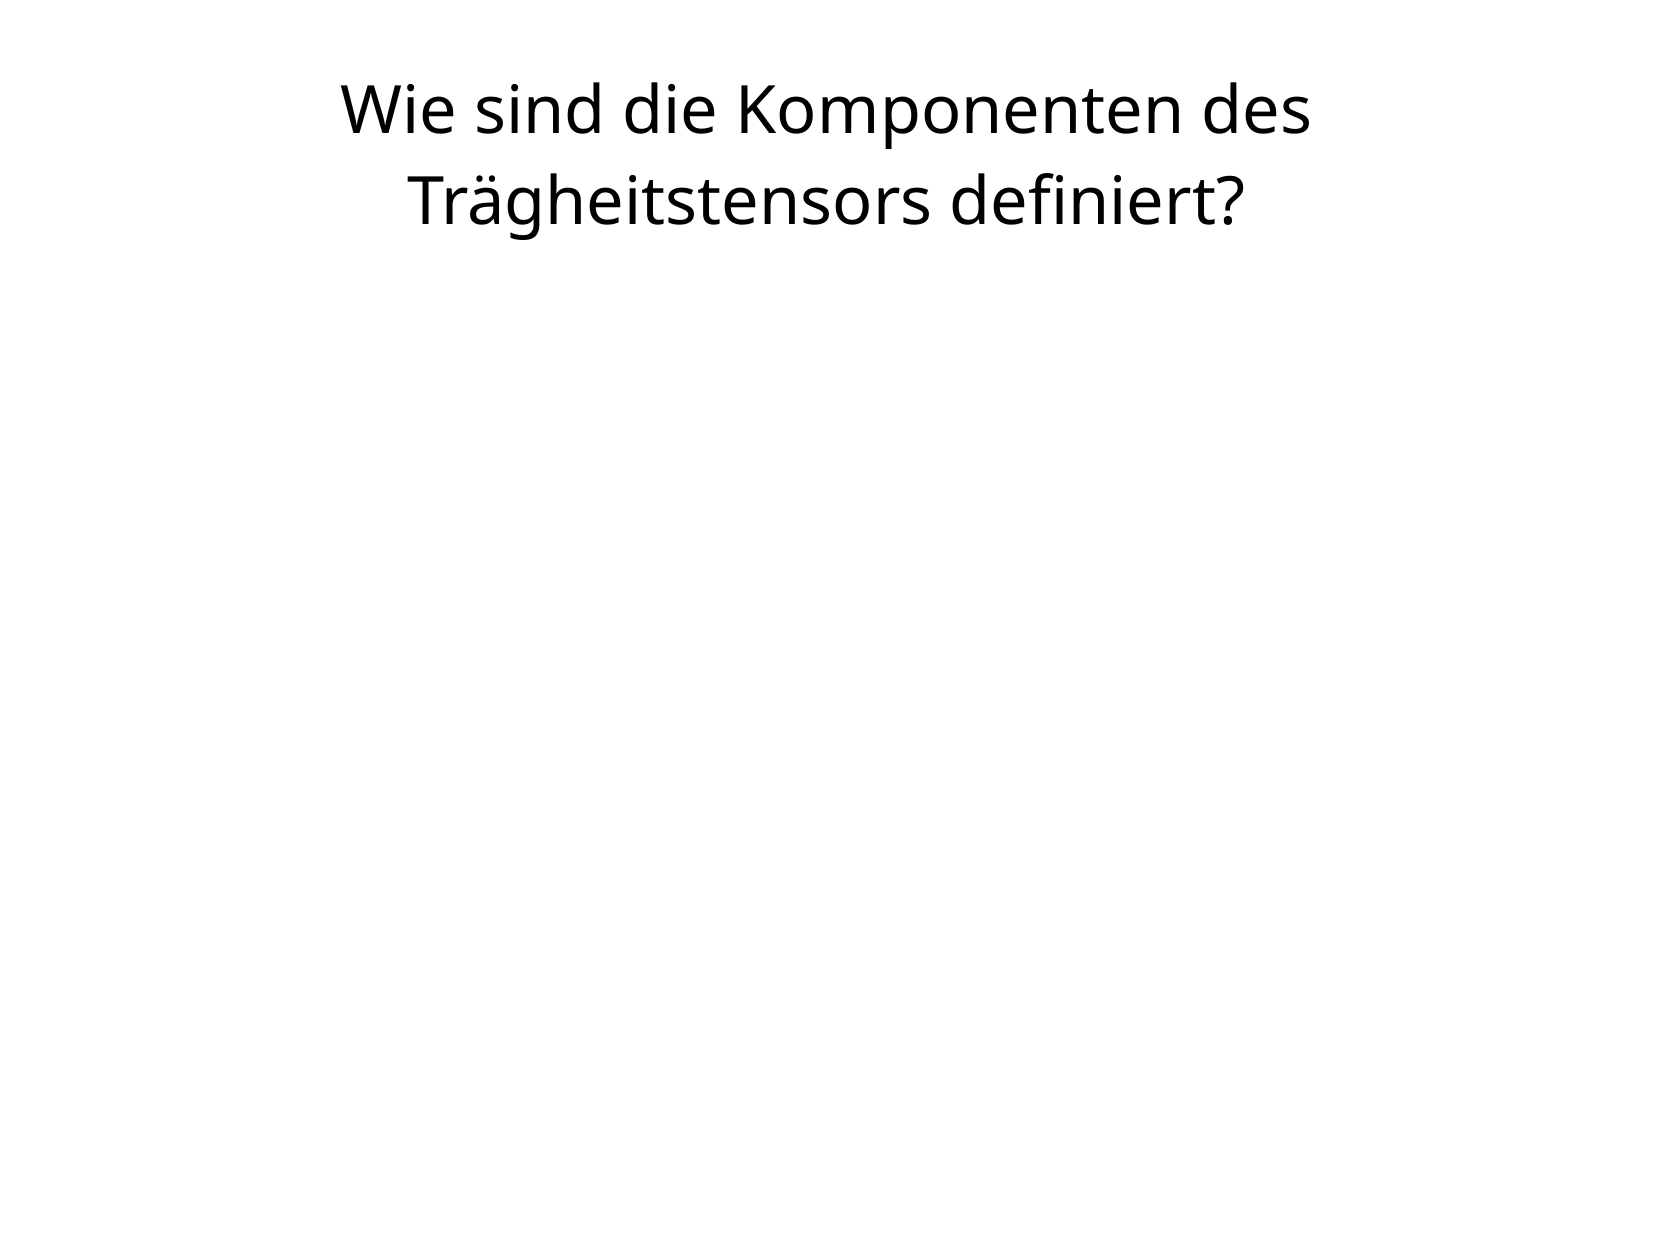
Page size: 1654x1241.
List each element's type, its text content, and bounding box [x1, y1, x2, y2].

title Wie sind die Komponenten des Trägheitstensors definiert? [82, 49, 1571, 257]
